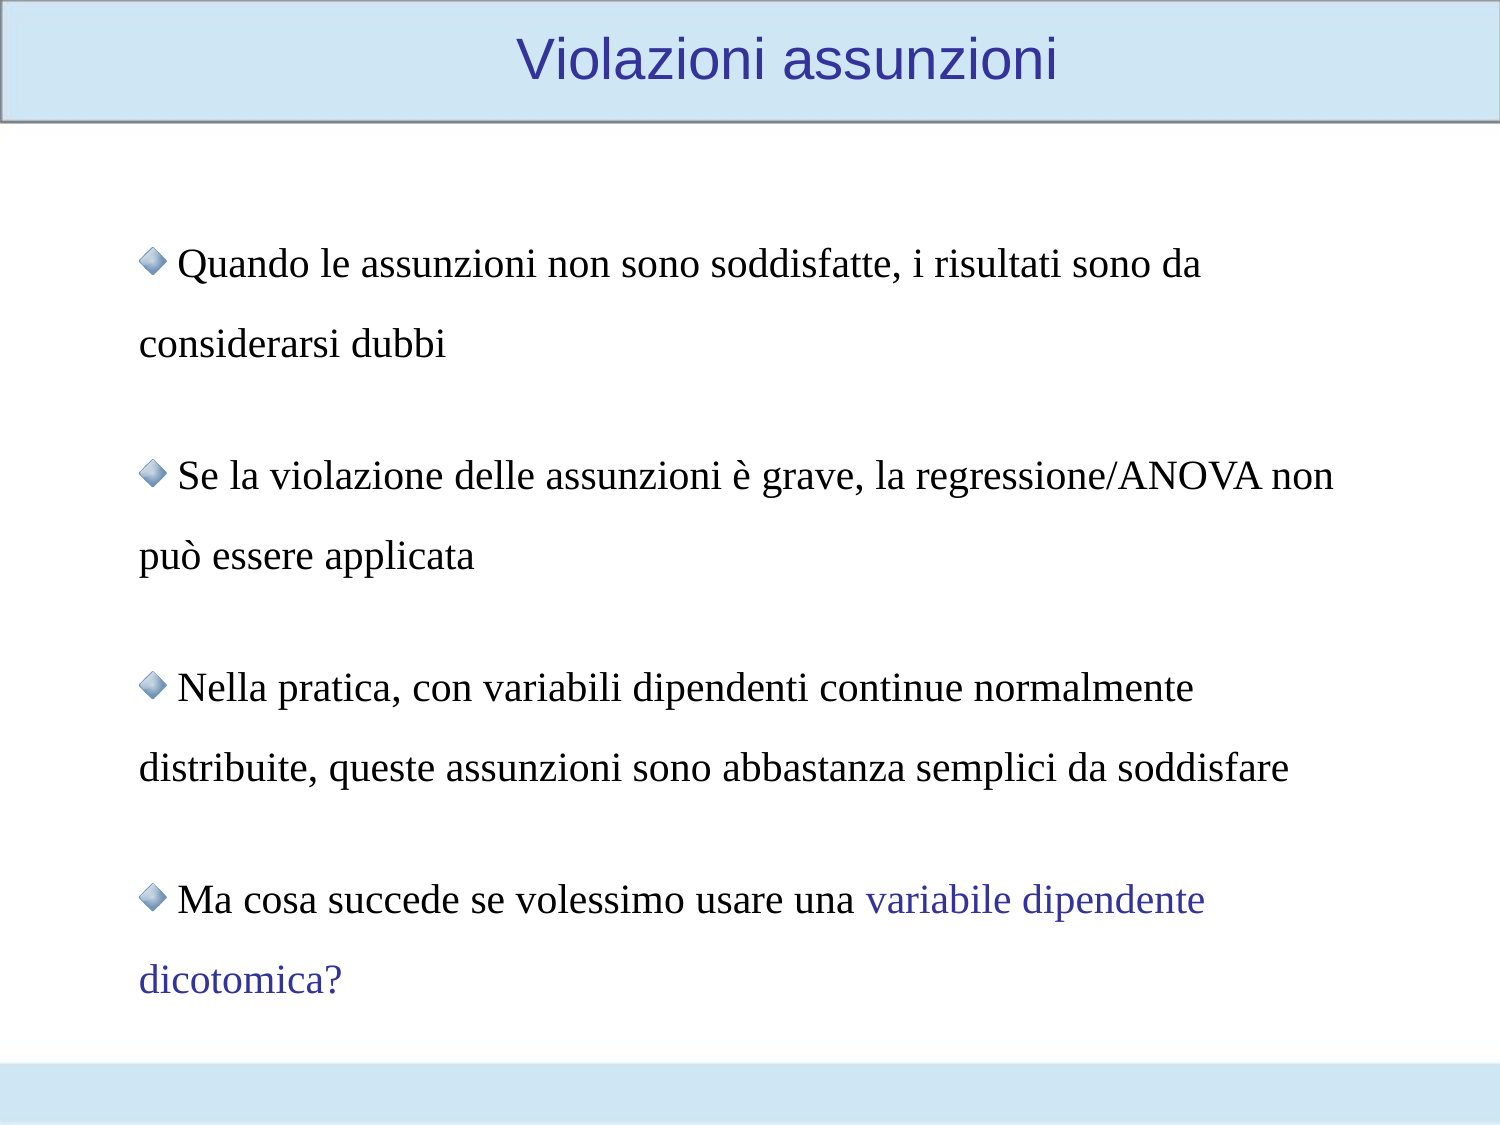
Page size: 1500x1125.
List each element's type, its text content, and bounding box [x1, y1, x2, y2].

text_box Quando le assunzioni non sono soddisfatte, i risultati sono da considerarsi dubbi Se la violazione delle assunzioni è grave, la regressione/ANOVA non può essere applicata Nella pratica, con variabili dipendenti continue normalmente distribuite, queste assunzioni sono abbastanza semplici da soddisfare Ma cosa succede se volessimo usare una variabile dipendente dicotomica? [123, 198, 1368, 1011]
picture [0, 0, 1500, 1125]
title Violazioni assunzioni [113, 0, 1463, 158]
